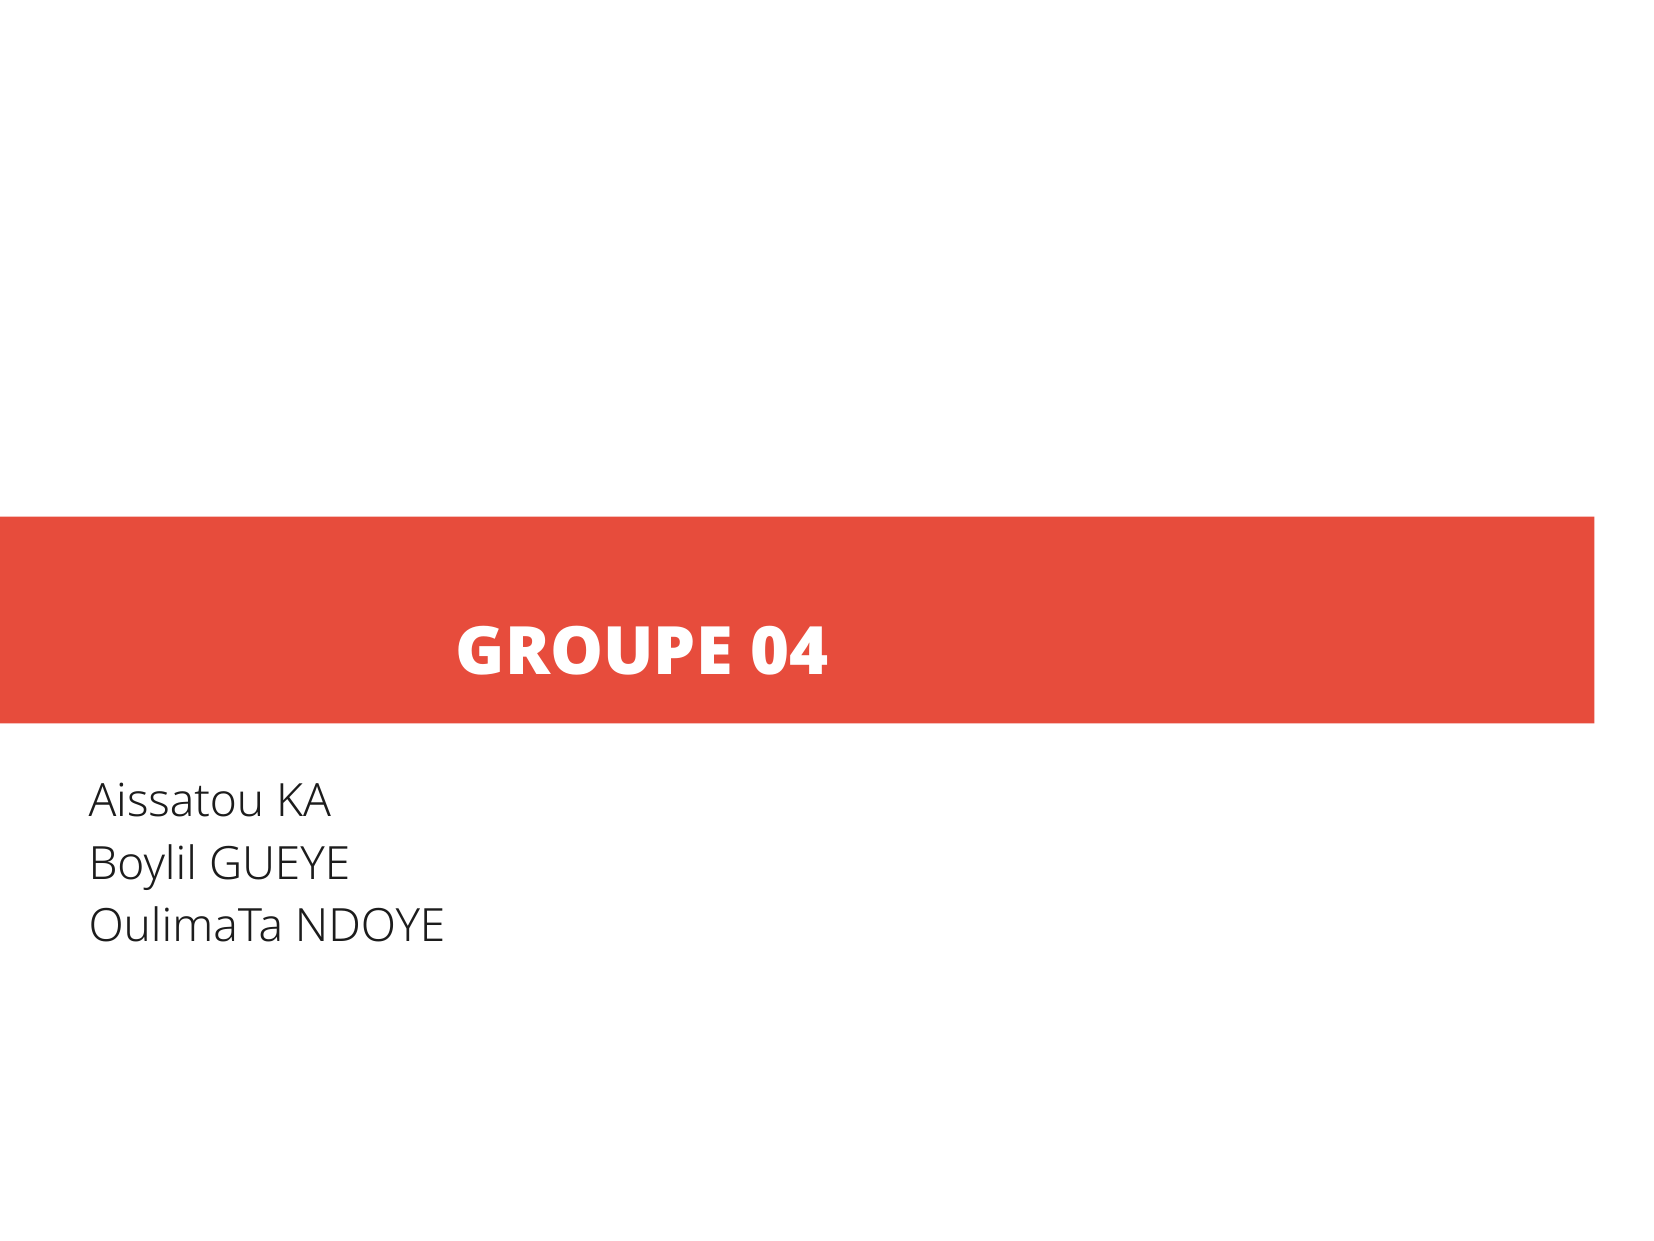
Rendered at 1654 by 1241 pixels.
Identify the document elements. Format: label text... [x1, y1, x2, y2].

subtitle Aissatou KA Boylil GUEYE OulimaTa NDOYE [88, 767, 1595, 1182]
title GROUPE 04 [59, 546, 1595, 694]
